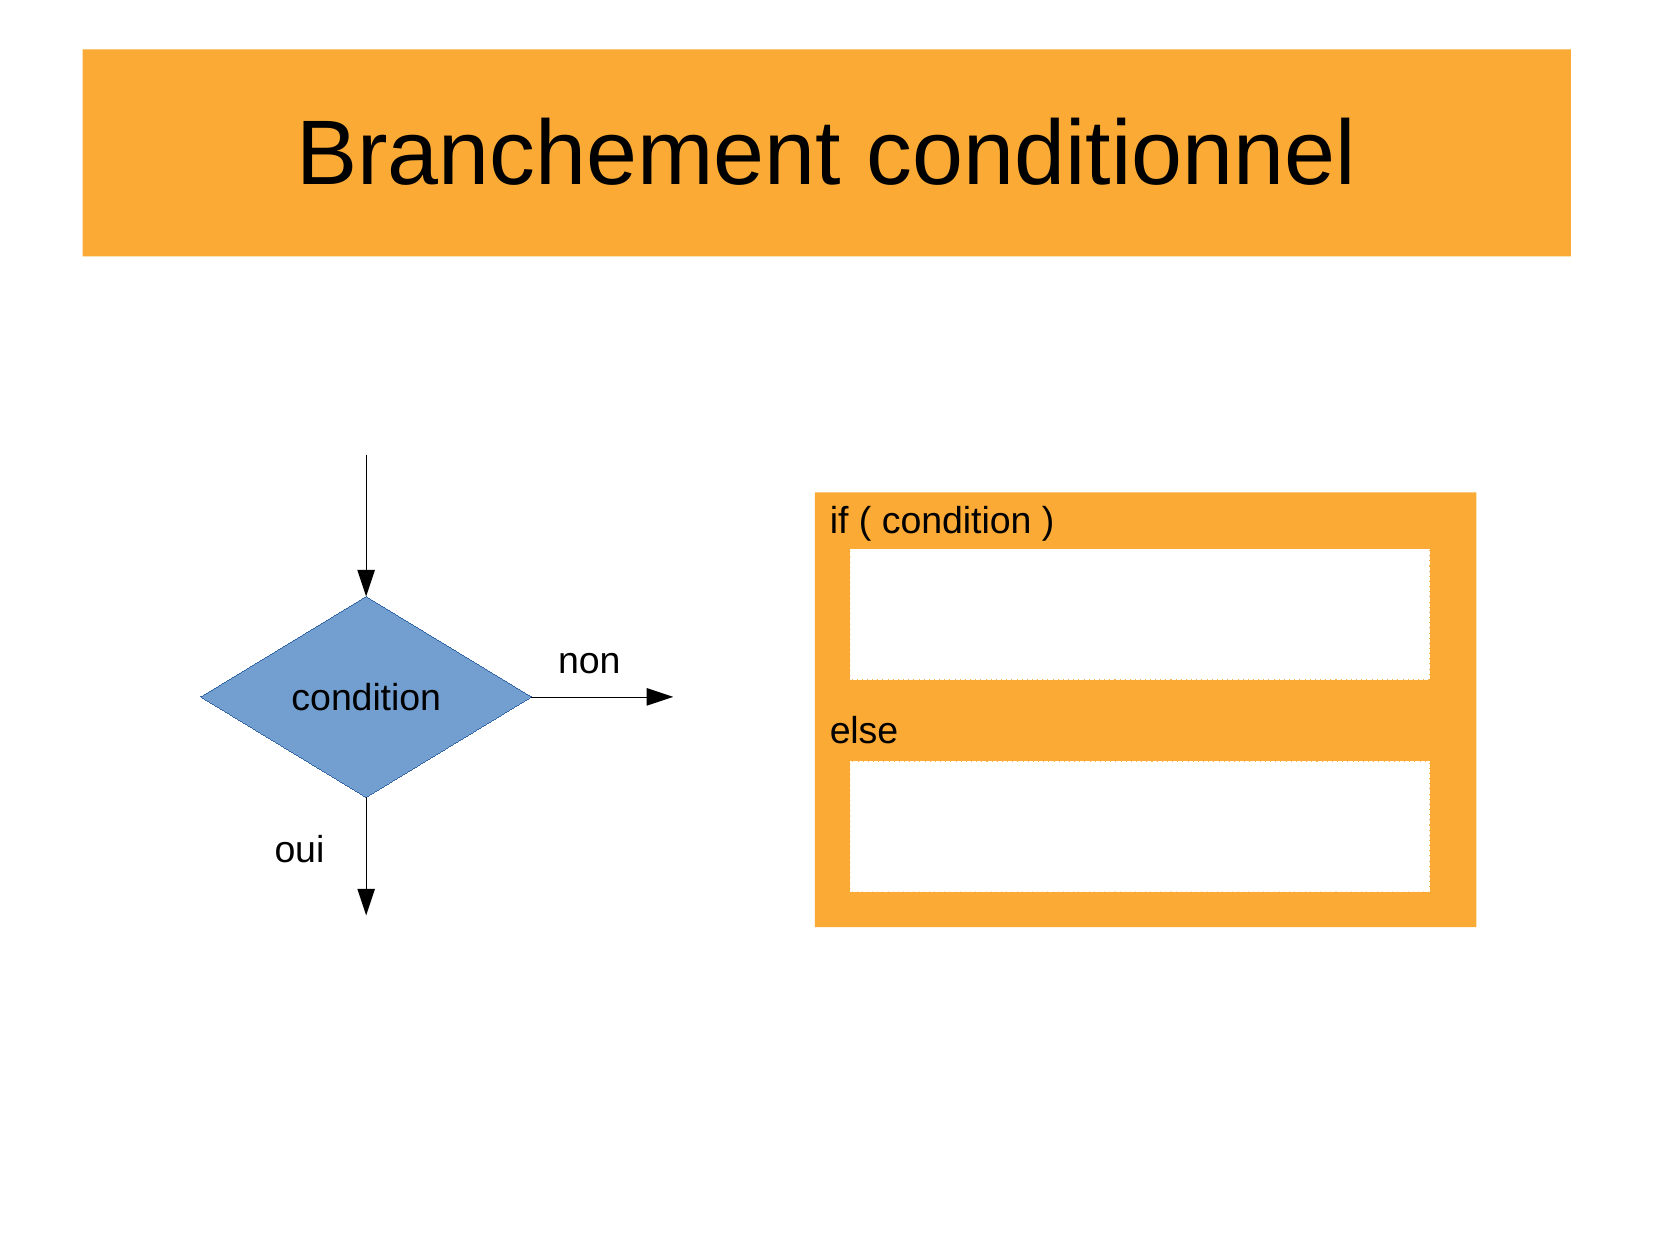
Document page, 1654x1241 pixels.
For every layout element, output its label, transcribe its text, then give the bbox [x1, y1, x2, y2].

text_box if ( condition ) else [814, 492, 1477, 928]
text_box non [543, 631, 650, 689]
text_box oui [259, 820, 367, 878]
title Branchement conditionnel [82, 49, 1571, 257]
text_box [850, 549, 1430, 680]
text_box [850, 761, 1430, 892]
text_box condition [200, 596, 532, 798]
